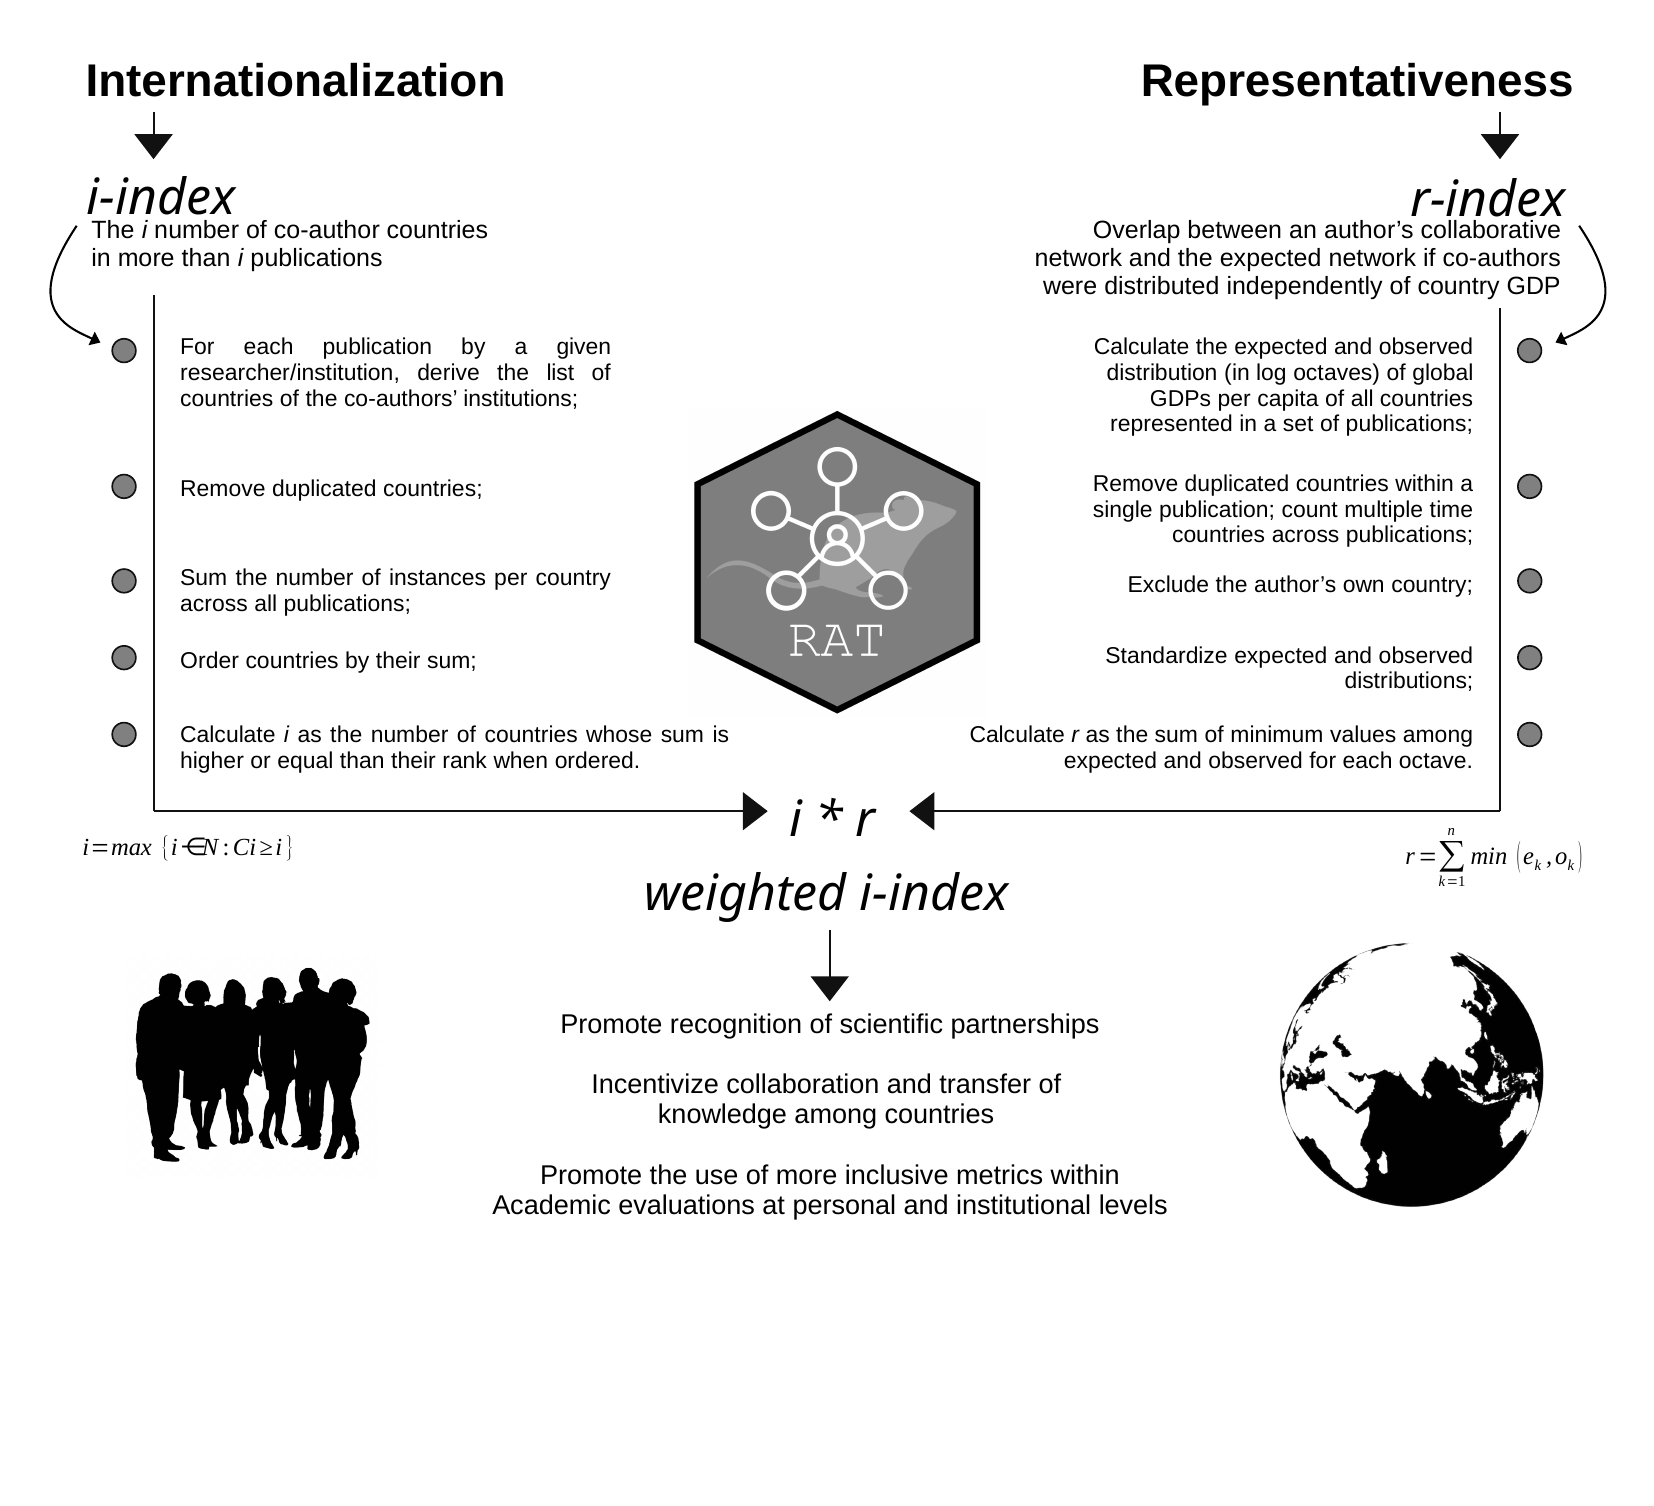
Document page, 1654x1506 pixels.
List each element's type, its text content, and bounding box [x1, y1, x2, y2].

chart [1405, 822, 1583, 891]
text_box Representativeness [1033, 47, 1589, 114]
text_box [112, 474, 136, 499]
text_box [1517, 645, 1542, 670]
text_box i-index [0, 153, 341, 226]
text_box [112, 722, 136, 747]
text_box Remove duplicated countries; [165, 468, 626, 510]
text_box Promote recognition of scientific partnerships Incentivize collaboration and transfer of knowledge among countries Promote the use of more inclusive metrics within Academic evaluations at personal and institutional levels [472, 1001, 1188, 1228]
text_box Calculate the expected and observed distribution (in log octaves) of global GDPs per capita of all countries represented in a set of publications; [1027, 326, 1489, 444]
text_box Exclude the author’s own country; [1027, 564, 1489, 605]
text_box Order countries by their sum; [165, 640, 626, 682]
text_box [1517, 722, 1542, 747]
text_box i * r [690, 775, 975, 849]
picture [688, 409, 987, 718]
picture [124, 956, 381, 1181]
text_box i * r [690, 806, 742, 810]
chart [82, 833, 296, 863]
text_box [1517, 569, 1542, 593]
text_box For each publication by a given researcher/institution, derive the list of countries of the co-authors’ institutions; [165, 326, 626, 419]
text_box Calculate r as the sum of minimum values among expected and observed for each octave. [862, 714, 1489, 781]
text_box Remove duplicated countries within a single publication; count multiple time countries across publications; [1027, 463, 1489, 556]
text_box Calculate i as the number of countries whose sum is higher or equal than their rank when ordered. [165, 714, 745, 806]
text_box Standardize expected and observed distributions; [1027, 635, 1489, 701]
text_box Internationalization [70, 47, 626, 114]
text_box [112, 645, 136, 670]
text_box [1517, 474, 1542, 499]
text_box Sum the number of instances per country across all publications; [165, 557, 626, 624]
text_box [112, 569, 136, 593]
text_box r-index [1305, 155, 1654, 229]
text_box [1517, 338, 1542, 363]
text_box weighted i-index [513, 849, 1140, 923]
text_box Overlap between an author’s collaborative network and the expected network if co-authors were distributed independently of country GDP [1009, 208, 1577, 308]
picture [1228, 891, 1600, 1276]
text_box The i number of co-author countries in more than i publications [76, 208, 1034, 280]
text_box [112, 338, 136, 363]
